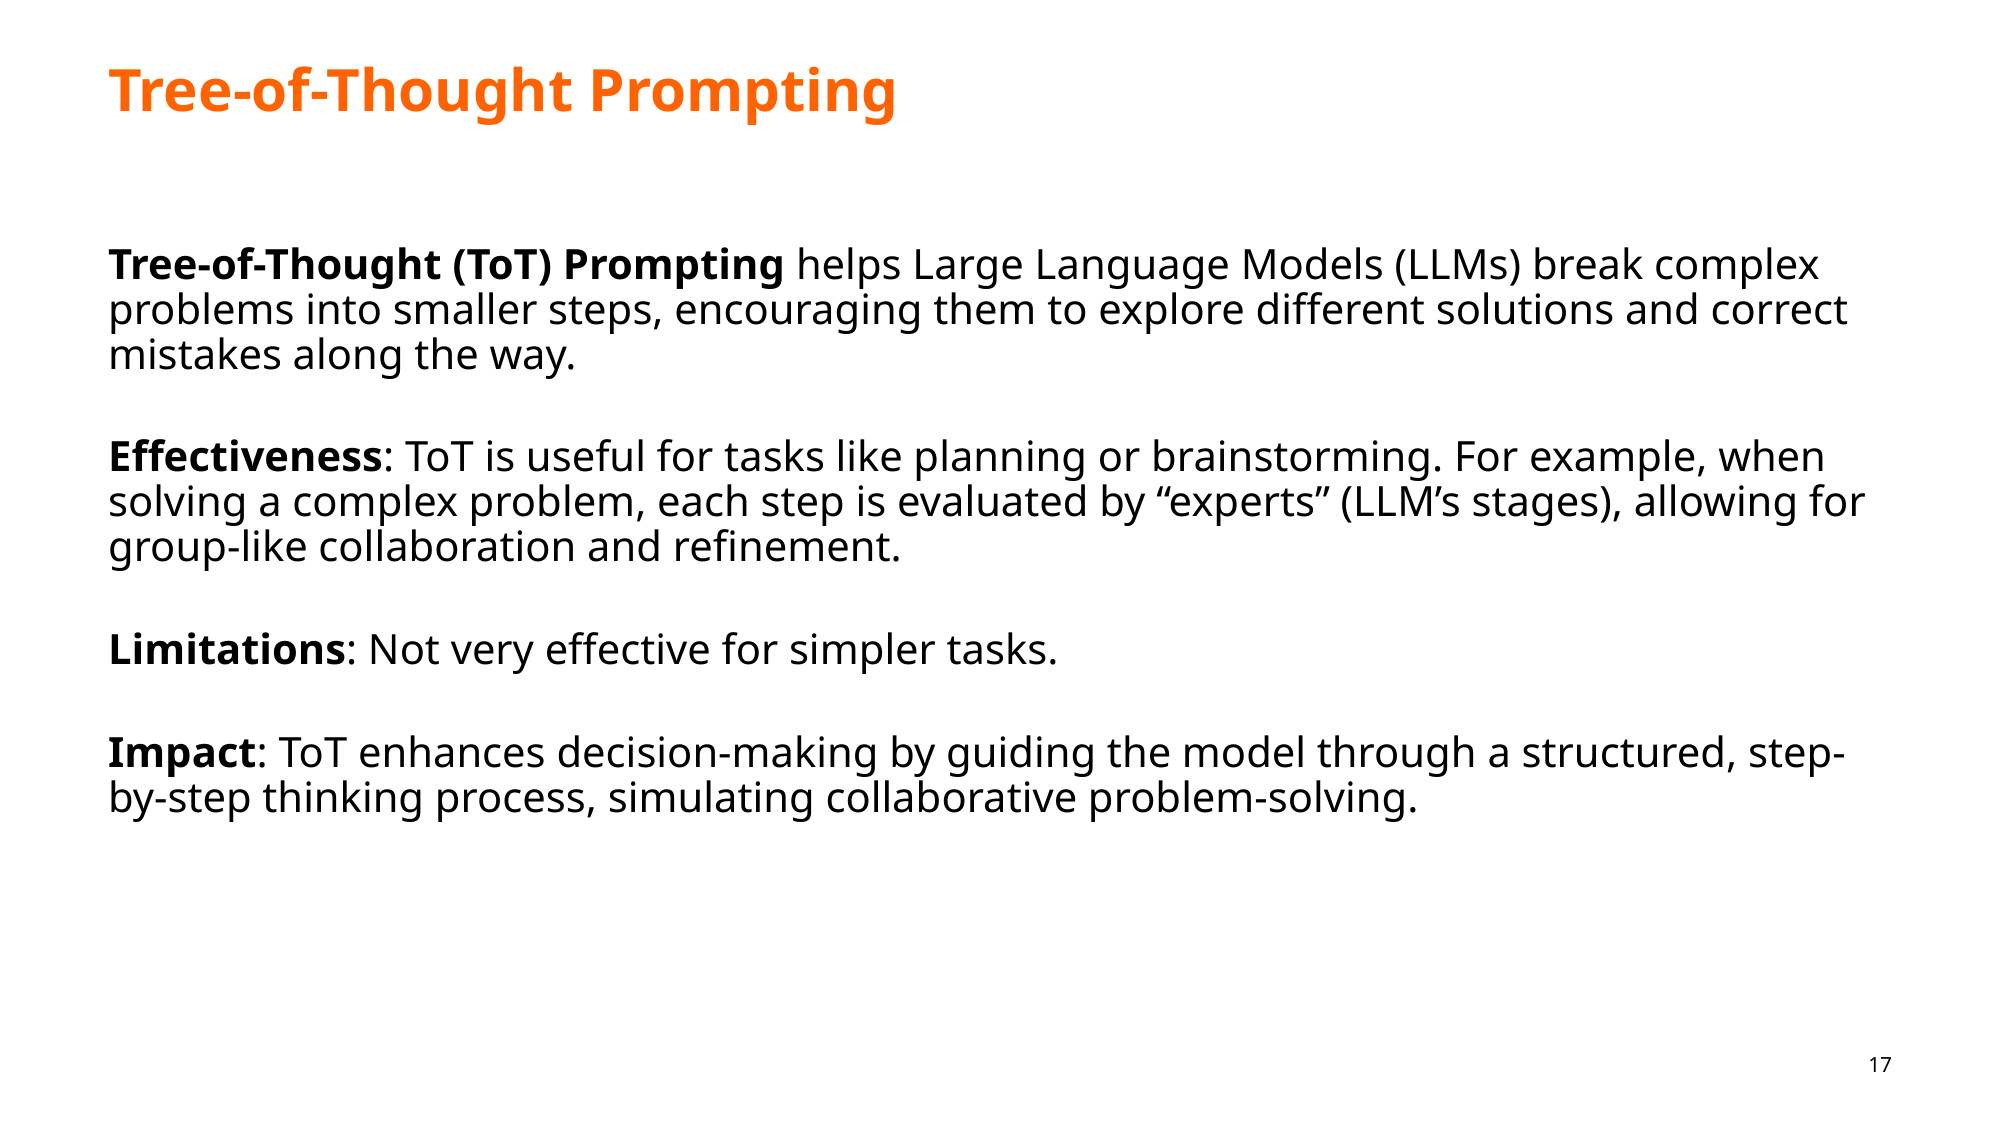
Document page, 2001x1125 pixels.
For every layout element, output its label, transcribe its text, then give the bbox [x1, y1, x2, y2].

list Tree-of-Thought (ToT) Prompting helps Large Language Models (LLMs) break complex problems into smaller steps, encouraging them to explore different solutions and correct mistakes along the way. Effectiveness: ToT is useful for tasks like planning or brainstorming. For example, when solving a complex problem, each step is evaluated by “experts” (LLM’s stages), allowing for group-like collaboration and refinement. Limitations: Not very effective for simpler tasks. Impact: ToT enhances decision-making by guiding the model through a structured, step-by-step thinking process, simulating collaborative problem-solving. [108, 187, 1893, 1017]
title Tree-of-Thought Prompting [108, 53, 1893, 187]
slide_number <number> [1810, 1050, 1892, 1082]
